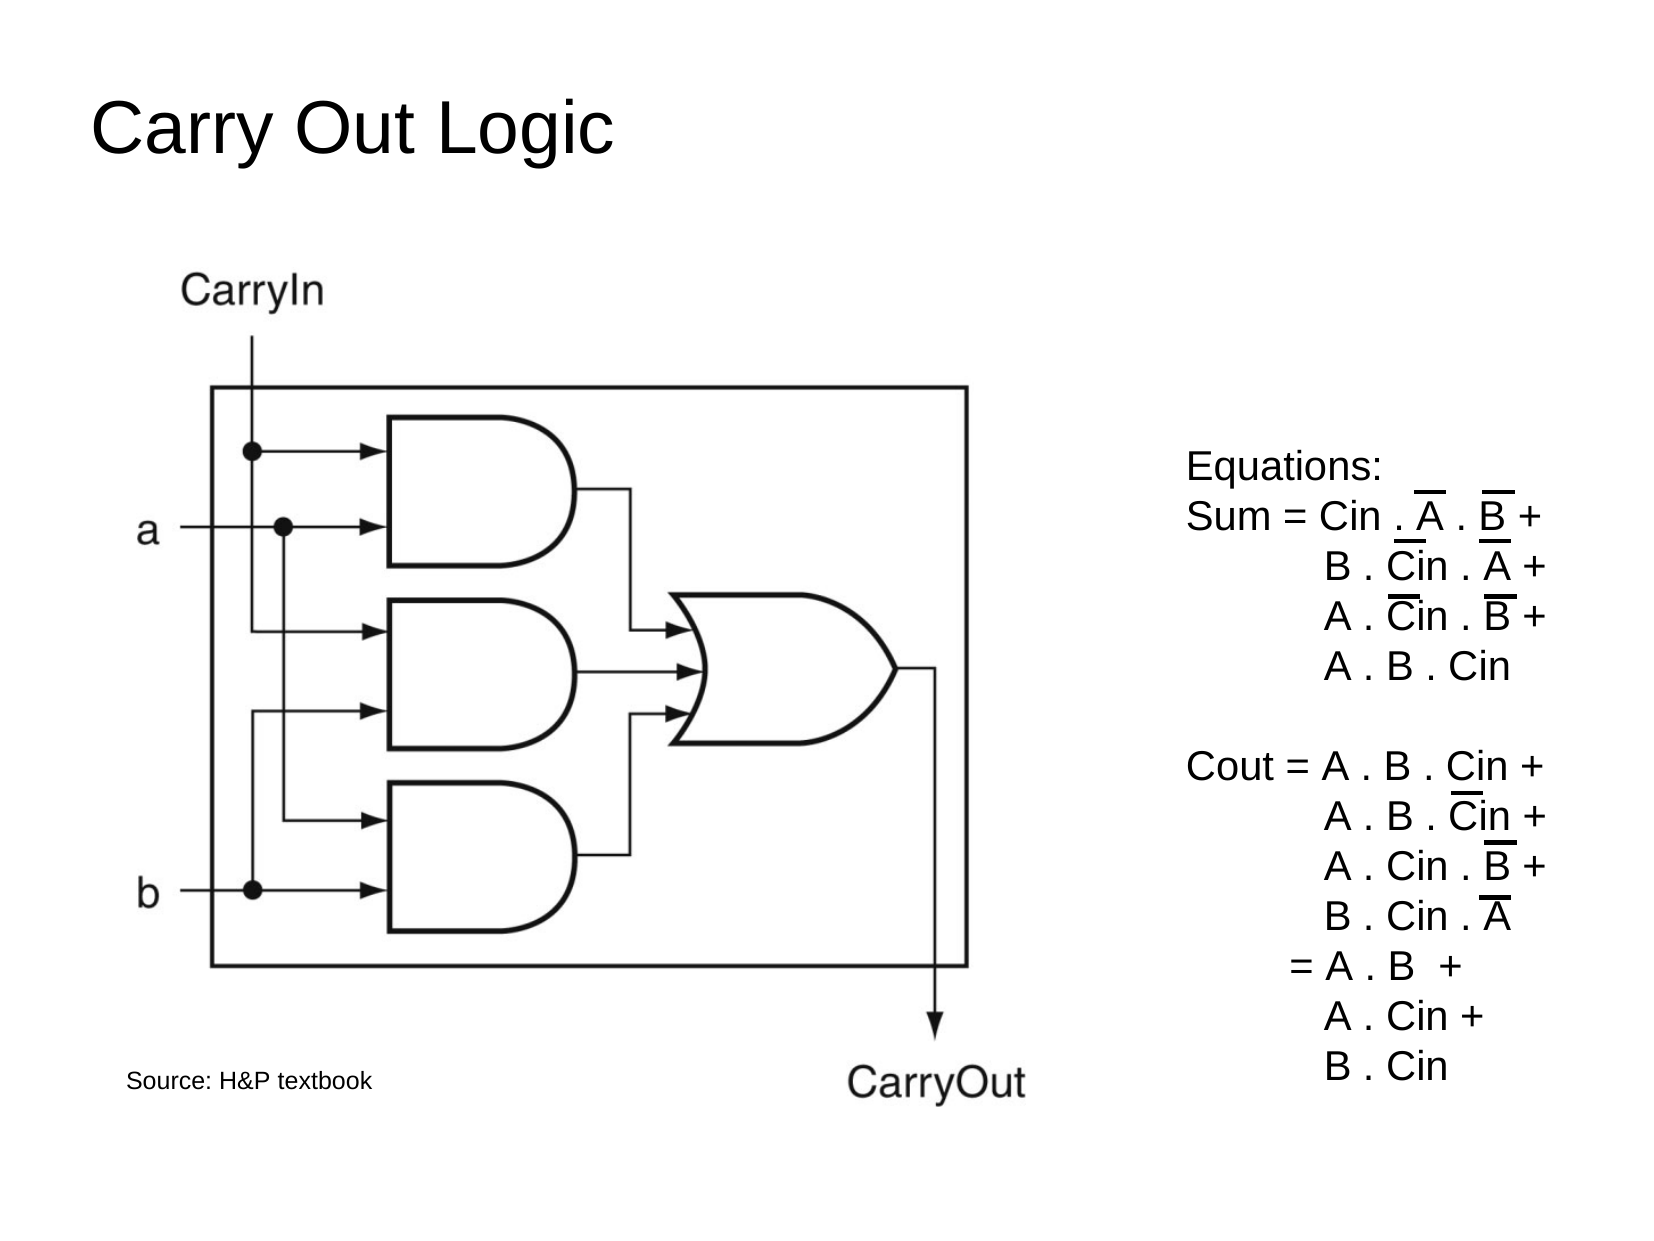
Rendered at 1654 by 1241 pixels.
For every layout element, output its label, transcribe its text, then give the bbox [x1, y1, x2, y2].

picture [136, 267, 1026, 1107]
text_box Carry Out Logic [75, 71, 631, 177]
text_box Source: H&P textbook [111, 1056, 388, 1102]
text_box Equations: Sum = Cin . A . B + B . Cin . A + A . Cin . B + A . B . Cin Cout = A . B . Cin + A . B . Cin + A . Cin . B + B . Cin . A = A . B + A . Cin + B . Cin [1171, 430, 1562, 1097]
